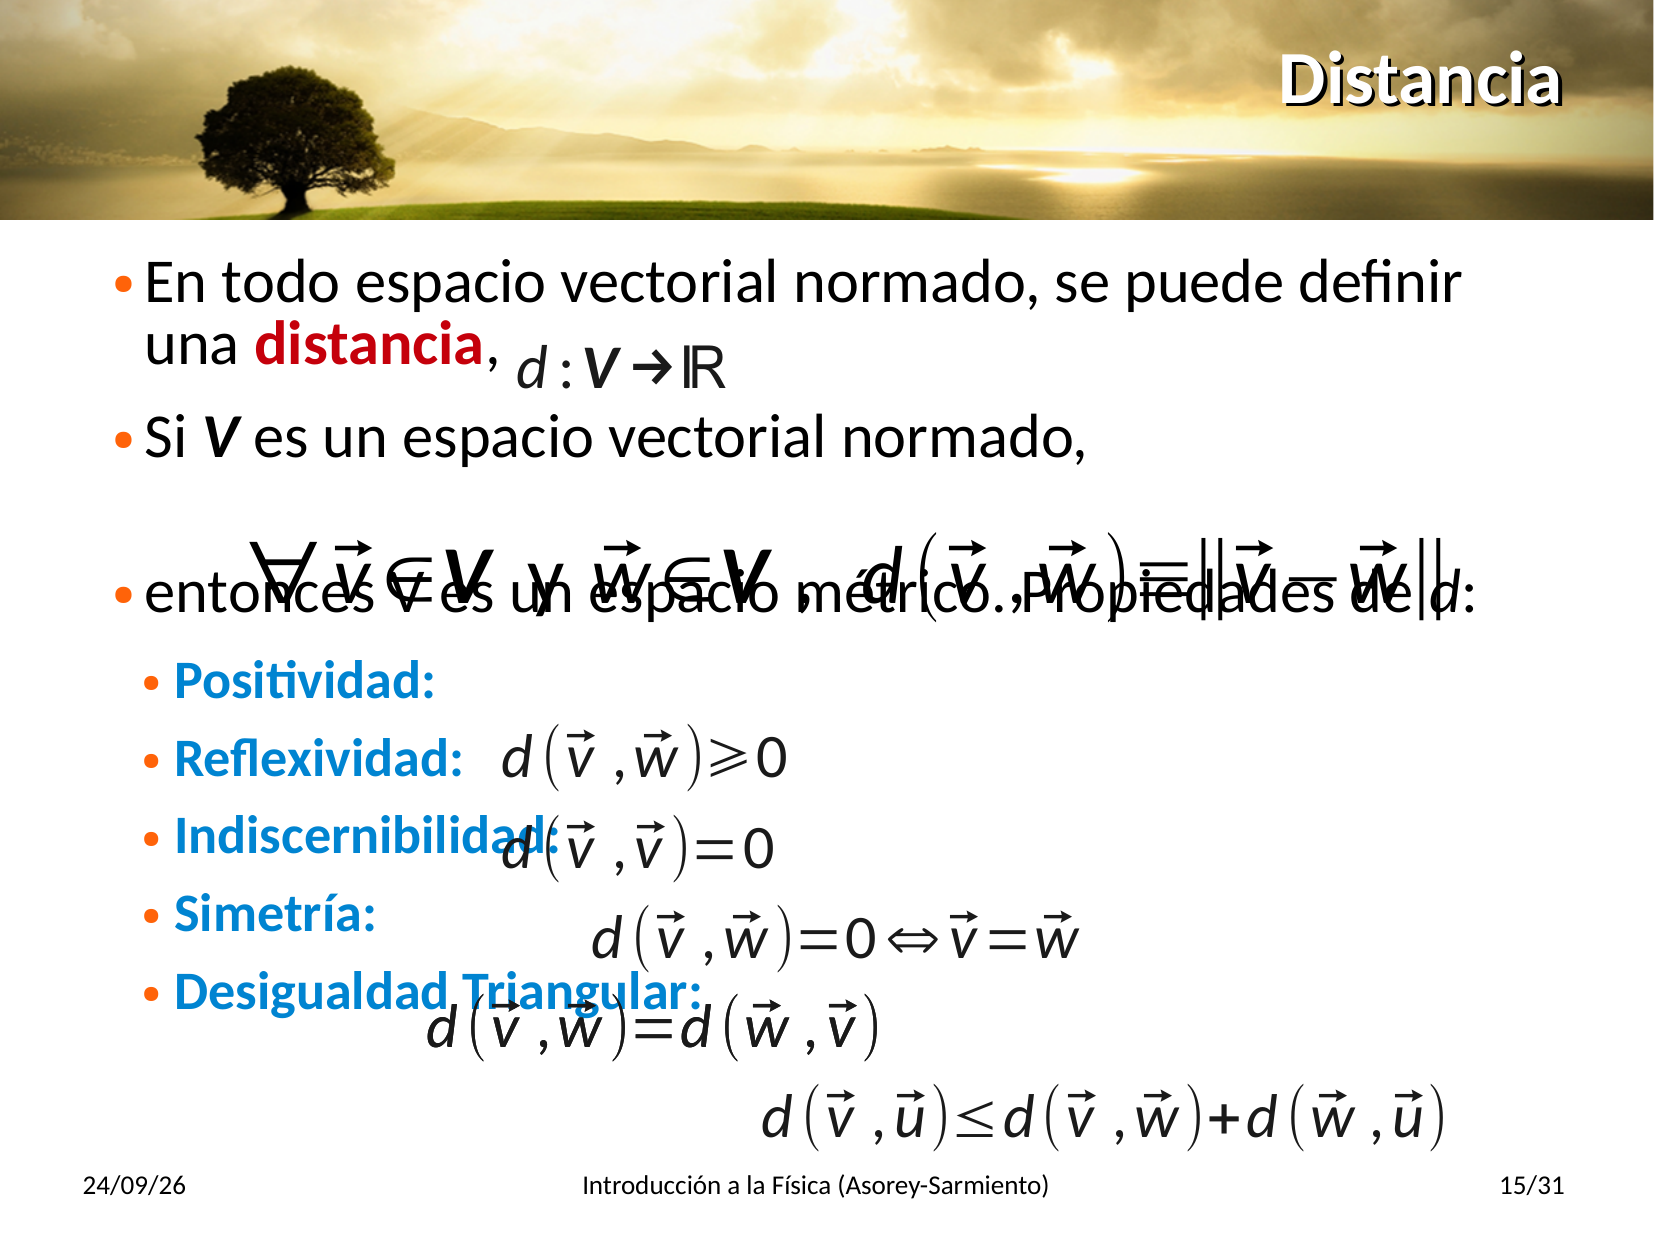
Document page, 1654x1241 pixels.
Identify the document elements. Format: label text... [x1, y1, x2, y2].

chart [495, 718, 795, 796]
chart [240, 525, 1460, 627]
title Distancia [75, 19, 1564, 151]
chart [754, 1078, 1456, 1156]
chart [420, 988, 890, 1066]
chart [585, 900, 1088, 977]
chart [495, 810, 782, 887]
list En todo espacio vectorial normado, se puede definir una distancia, Si V es un espacio vectorial normado, entonces V es un espacio métrico. Propiedades de d: Positividad: Reflexividad: Indiscernibilidad: Simetría: Desigualdad Triangular: [82, 255, 1571, 1156]
chart [510, 329, 735, 406]
picture [0, 0, 1654, 220]
